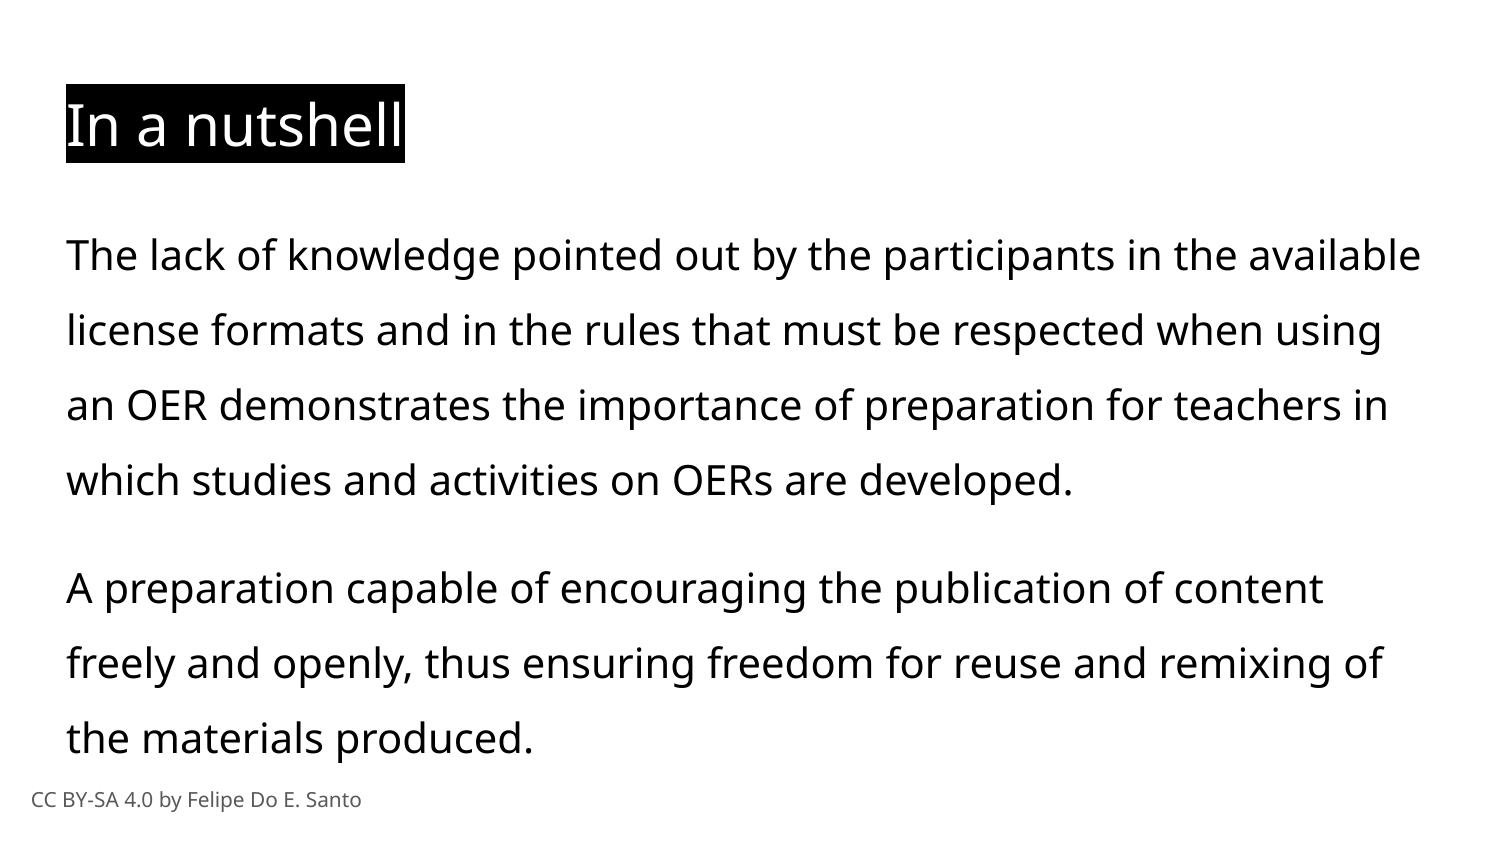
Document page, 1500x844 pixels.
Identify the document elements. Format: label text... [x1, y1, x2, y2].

list The lack of knowledge pointed out by the participants in the available license formats and in the rules that must be respected when using an OER demonstrates the importance of preparation for teachers in which studies and activities on OERs are developed. A preparation capable of encouraging the publication of content freely and openly, thus ensuring freedom for reuse and remixing of the materials produced. [51, 189, 1449, 750]
title In a nutshell [51, 72, 1449, 167]
text_box CC BY-SA 4.0 by Felipe Do E. Santo [15, 771, 421, 826]
